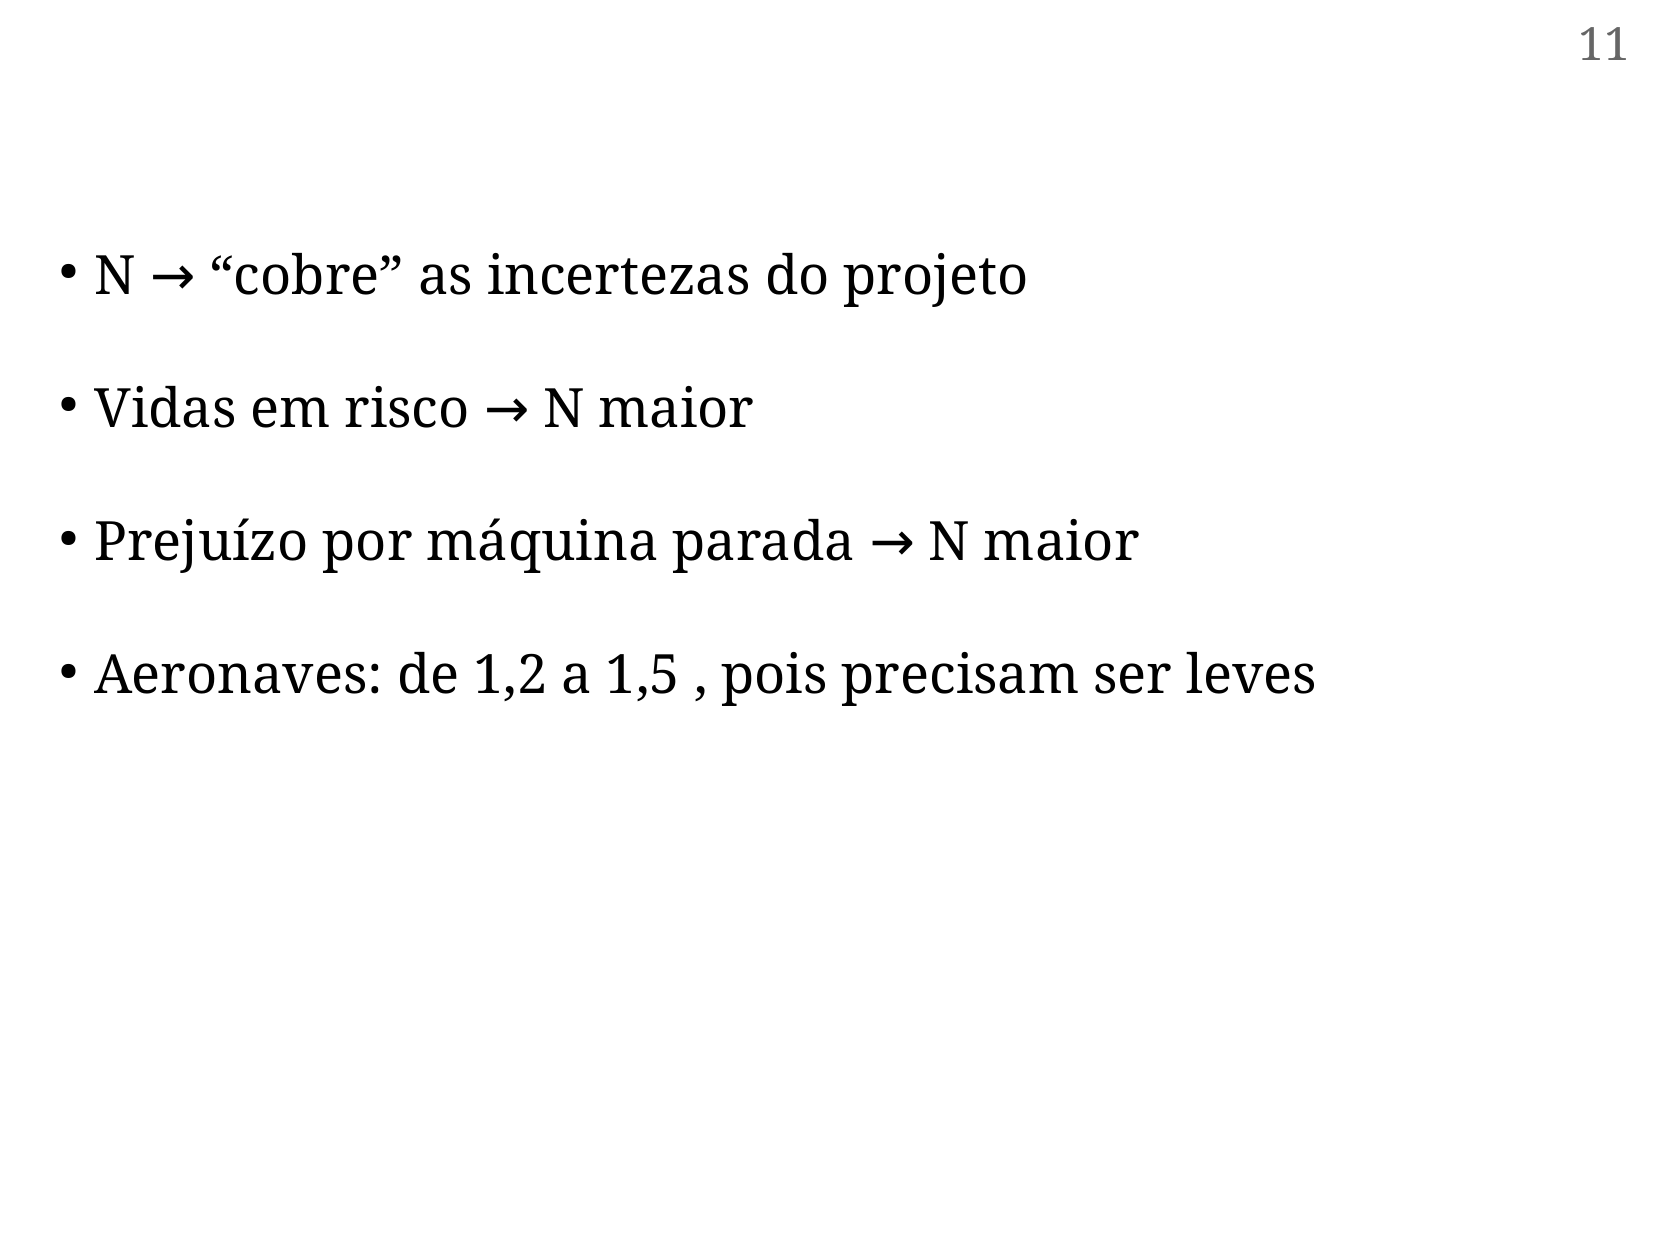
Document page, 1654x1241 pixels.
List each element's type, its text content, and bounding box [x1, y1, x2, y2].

list N → “cobre” as incertezas do projeto Vidas em risco → N maior Prejuízo por máquina parada → N maior Aeronaves: de 1,2 a 1,5 , pois precisam ser leves [59, 236, 1595, 1211]
